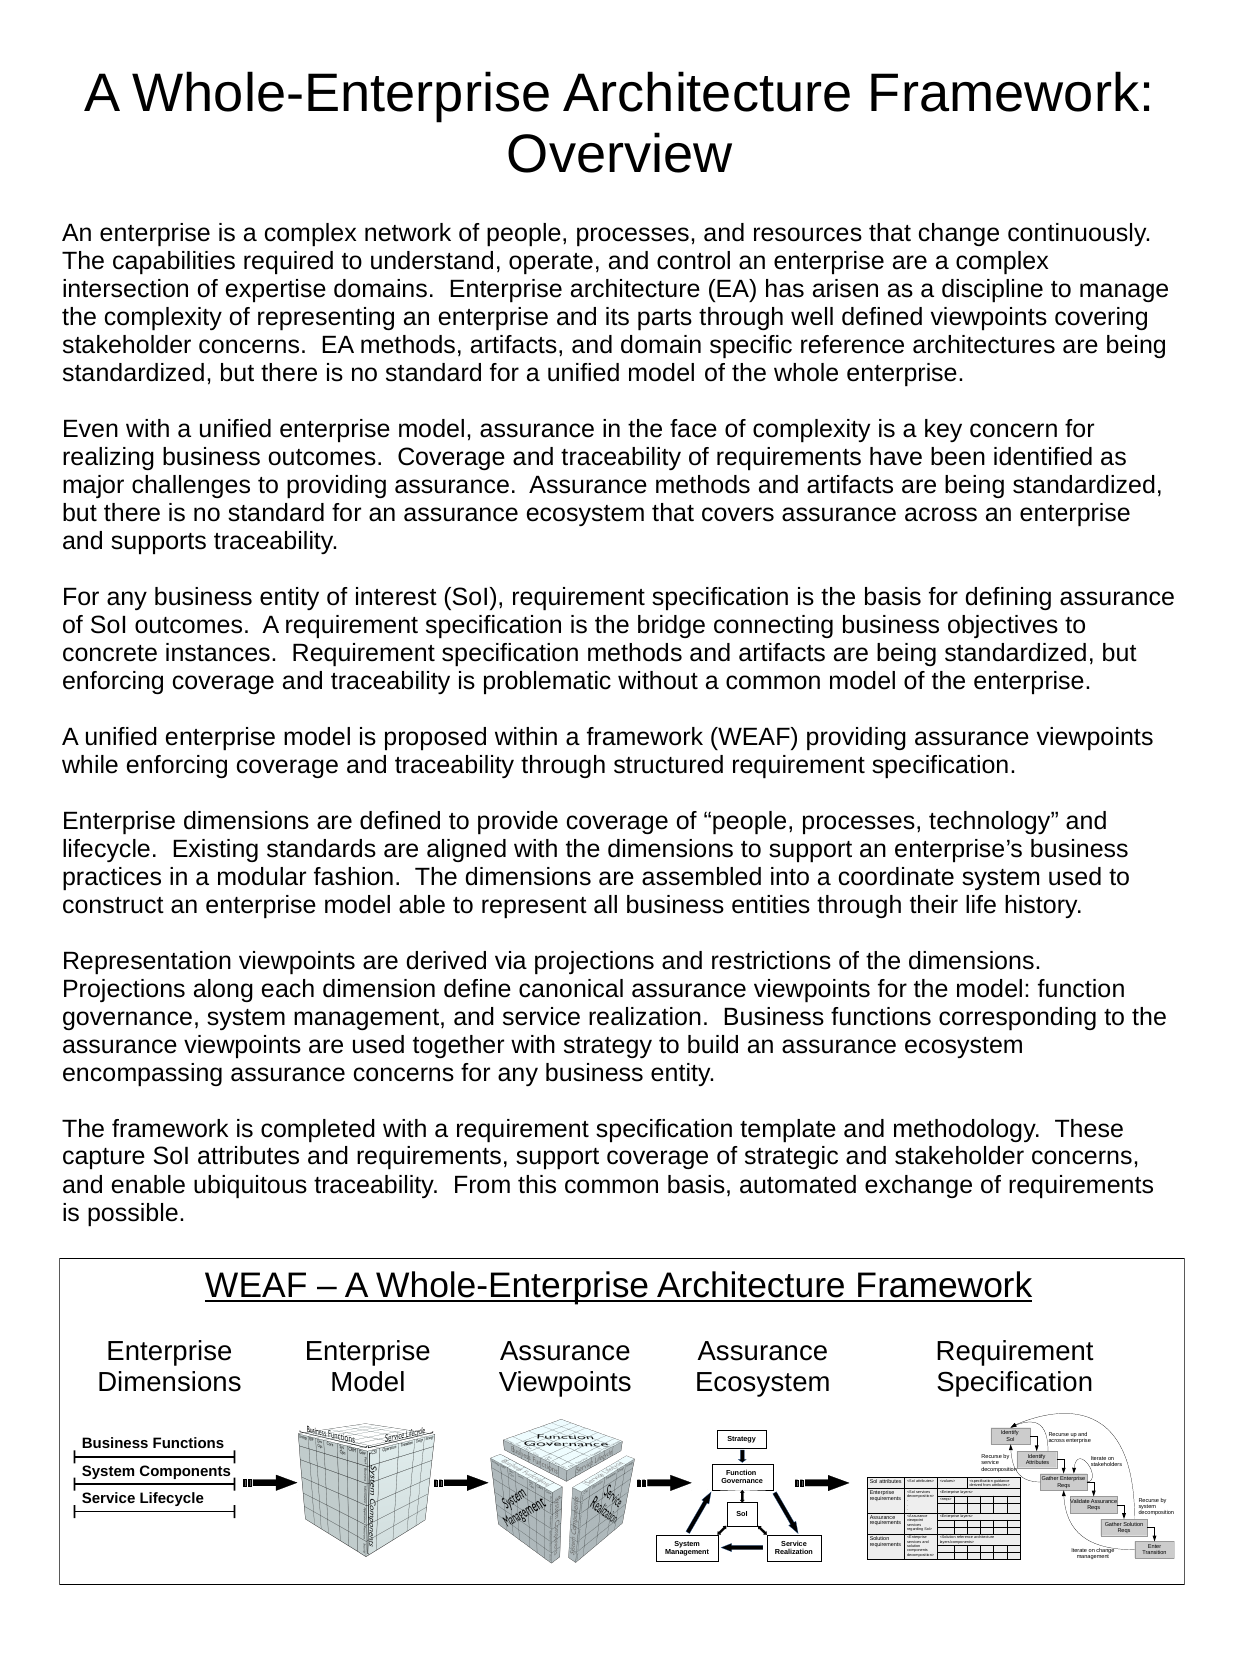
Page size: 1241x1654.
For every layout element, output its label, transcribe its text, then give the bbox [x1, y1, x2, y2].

subtitle An enterprise is a complex network of people, processes, and resources that change continuously. The capabilities required to understand, operate, and control an enterprise are a complex intersection of expertise domains. Enterprise architecture (EA) has arisen as a discipline to manage the complexity of representing an enterprise and its parts through well defined viewpoints covering stakeholder concerns. EA methods, artifacts, and domain specific reference architectures are being standardized, but there is no standard for a unified model of the whole enterprise. Even with a unified enterprise model, assurance in the face of complexity is a key concern for realizing business outcomes. Coverage and traceability of requirements have been identified as major challenges to providing assurance. Assurance methods and artifacts are being standardized, but there is no standard for an assurance ecosystem that covers assurance across an enterprise and supports traceability. For any business entity of interest (SoI), requirement specification is the basis for defining assurance of SoI outcomes. A requirement specification is the bridge connecting business objectives to concrete instances. Requirement specification methods and artifacts are being standardized, but enforcing coverage and traceability is problematic without a common model of the enterprise. A unified enterprise model is proposed within a framework (WEAF) providing assurance viewpoints while enforcing coverage and traceability through structured requirement specification. Enterprise dimensions are defined to provide coverage of “people, processes, technology” and lifecycle. Existing standards are aligned with the dimensions to support an enterprise’s business practices in a modular fashion. The dimensions are assembled into a coordinate system used to construct an enterprise model able to represent all business entities through their life history. Representation viewpoints are derived via projections and restrictions of the dimensions. Projections along each dimension define canonical assurance viewpoints for the model: function governance, system management, and service realization. Business functions corresponding to the assurance viewpoints are used together with strategy to build an assurance ecosystem encompassing assurance concerns for any business entity. The framework is completed with a requirement specification template and methodology. These capture SoI attributes and requirements, support coverage of strategic and stakeholder concerns, and enable ubiquitous traceability. From this common basis, automated exchange of requirements is possible. [62, 218, 1179, 1227]
picture [59, 1258, 1185, 1585]
title A Whole-Enterprise Architecture Framework: Overview [62, 62, 1179, 184]
